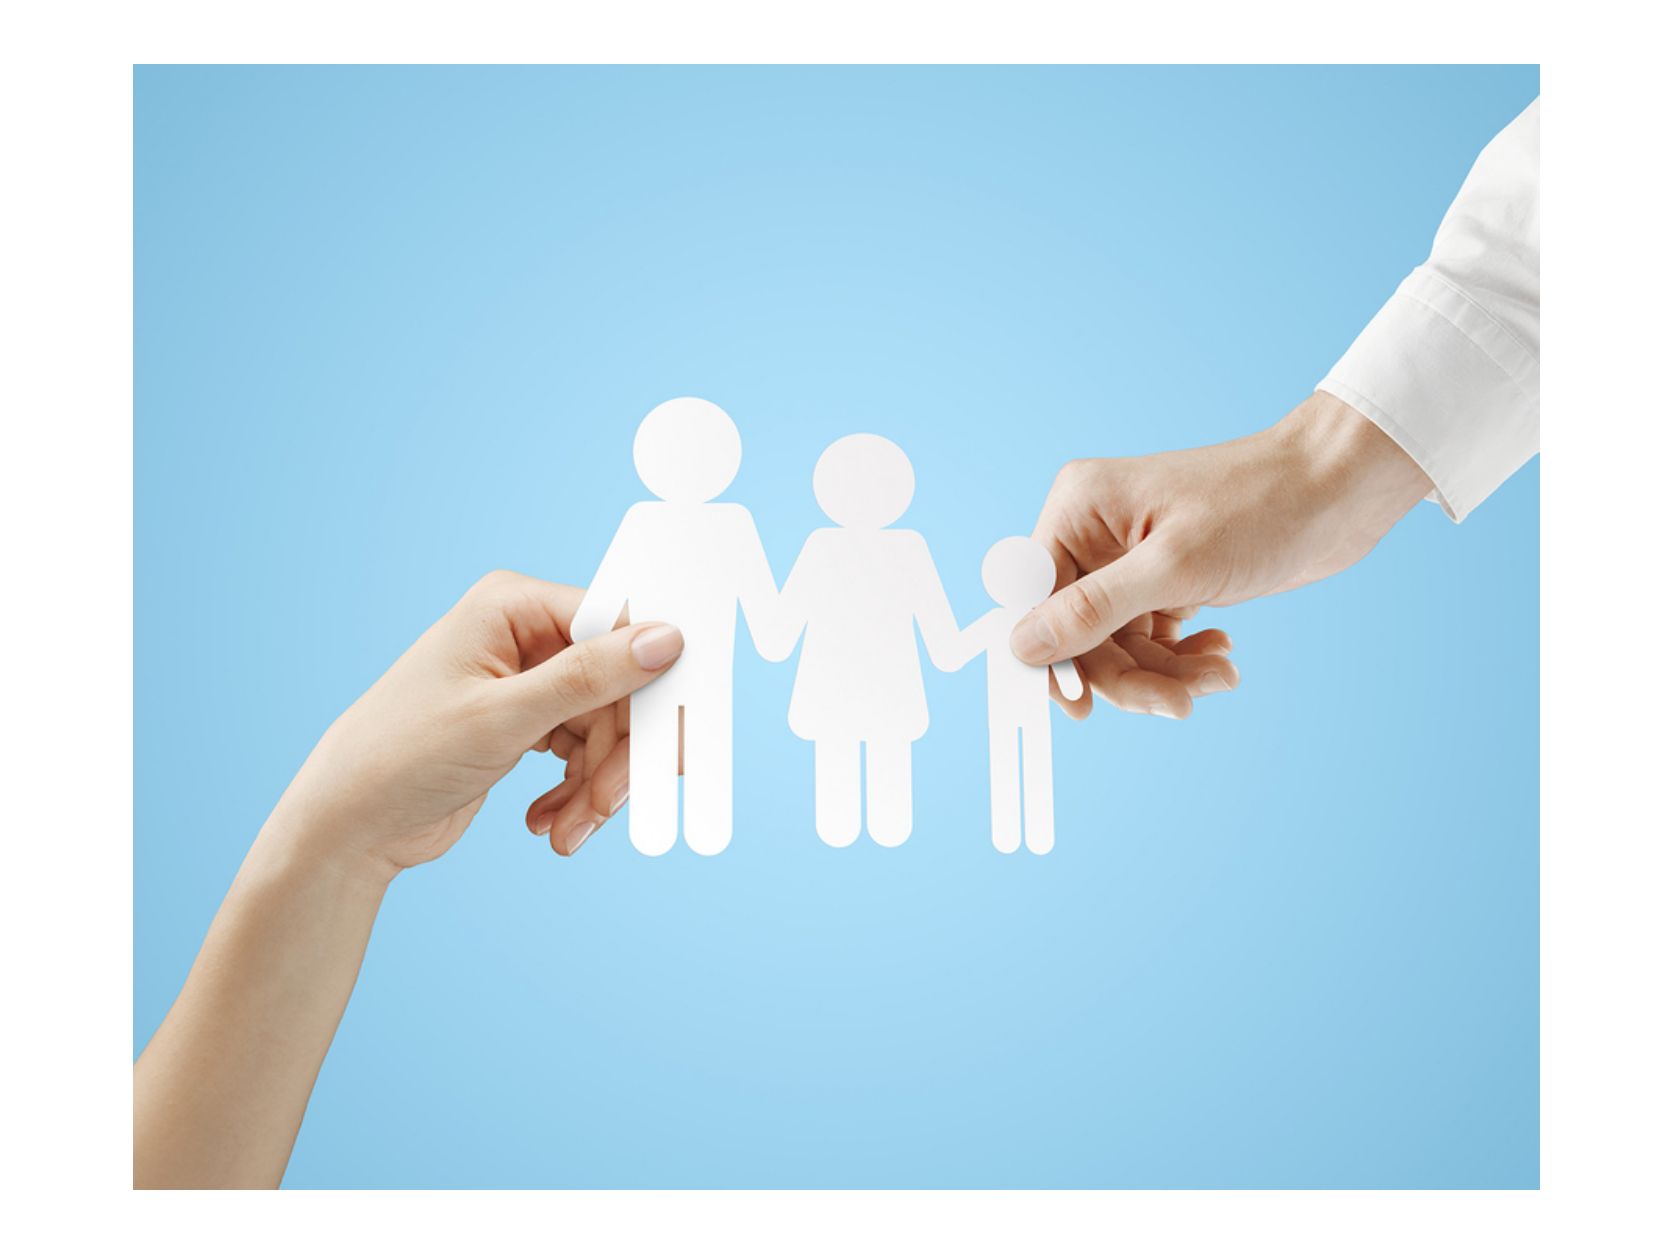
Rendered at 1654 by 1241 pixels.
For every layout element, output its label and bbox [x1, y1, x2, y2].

picture [133, 64, 1540, 1190]
